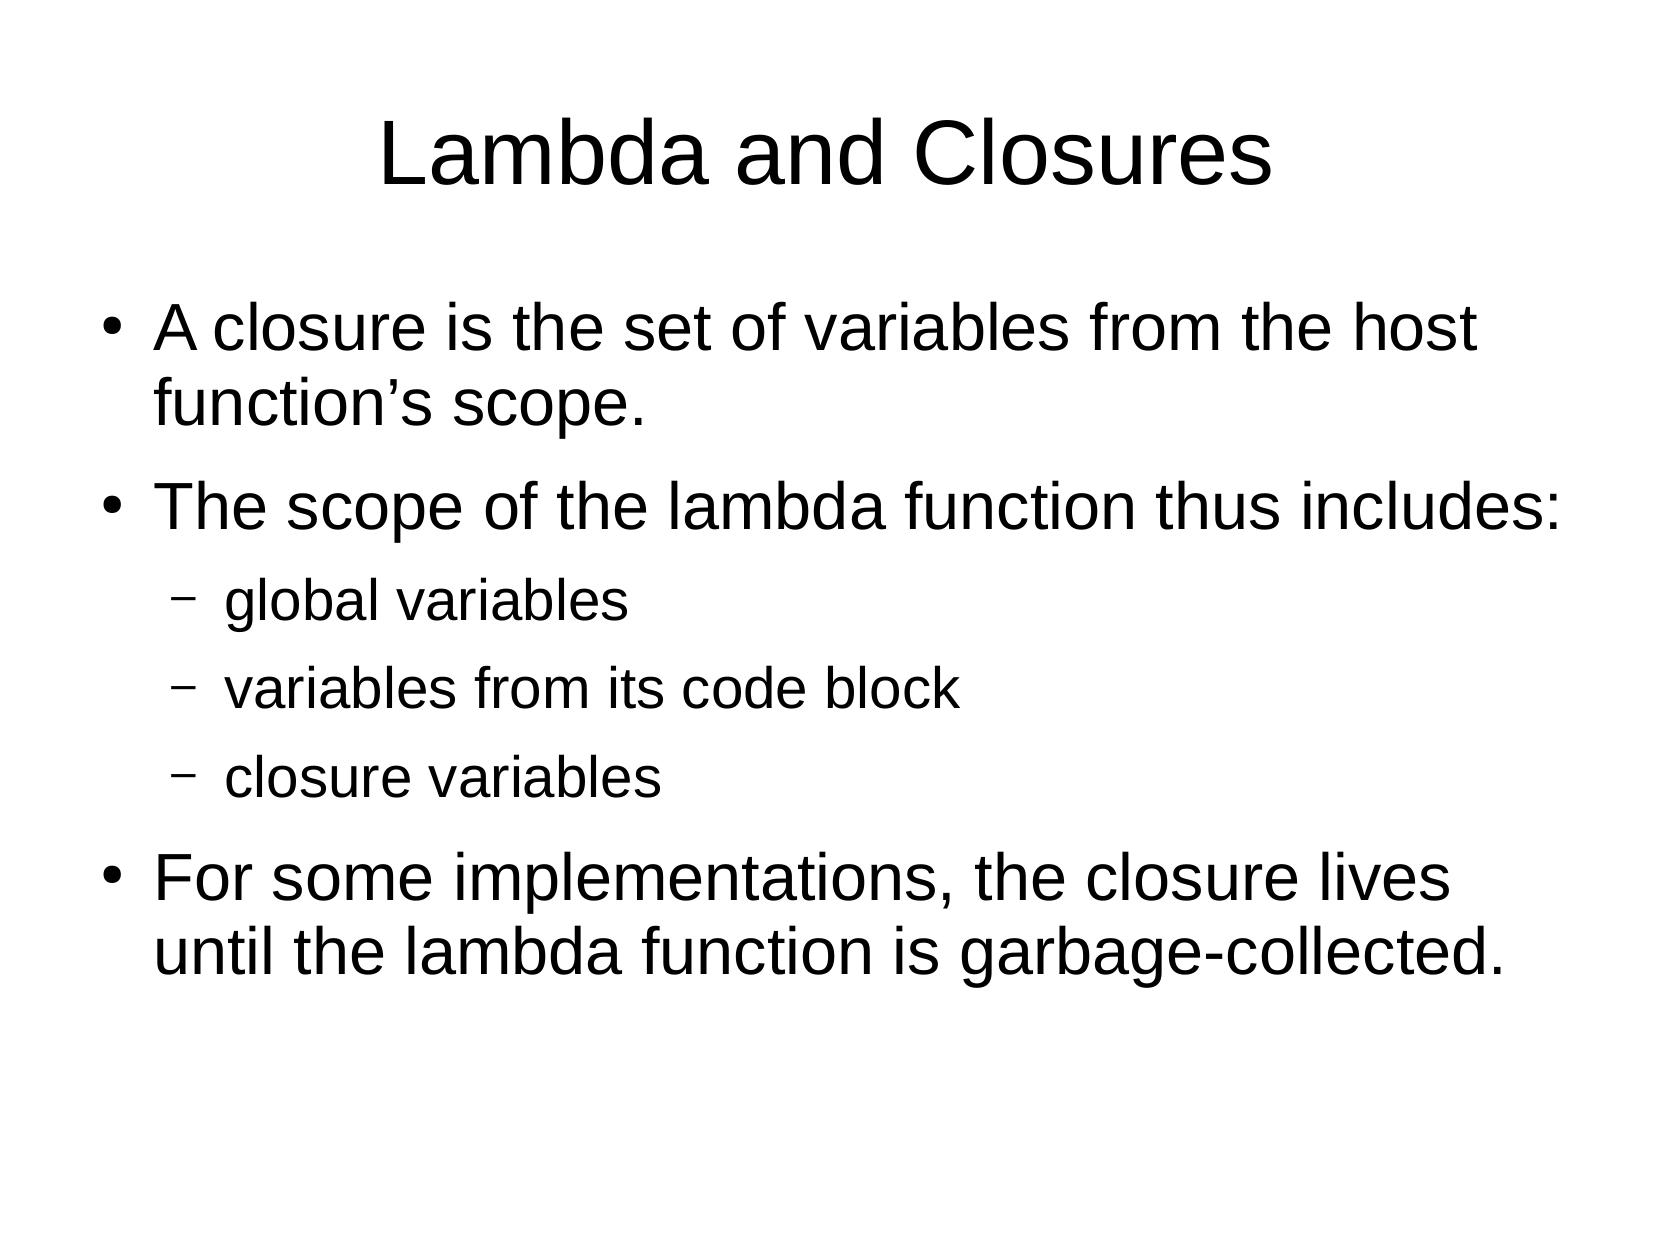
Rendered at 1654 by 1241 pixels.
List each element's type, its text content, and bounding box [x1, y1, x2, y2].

list A closure is the set of variables from the host function’s scope. The scope of the lambda function thus includes: global variables variables from its code block closure variables For some implementations, the closure lives until the lambda function is garbage-collected. [82, 290, 1571, 1010]
title Lambda and Closures [82, 49, 1571, 257]
